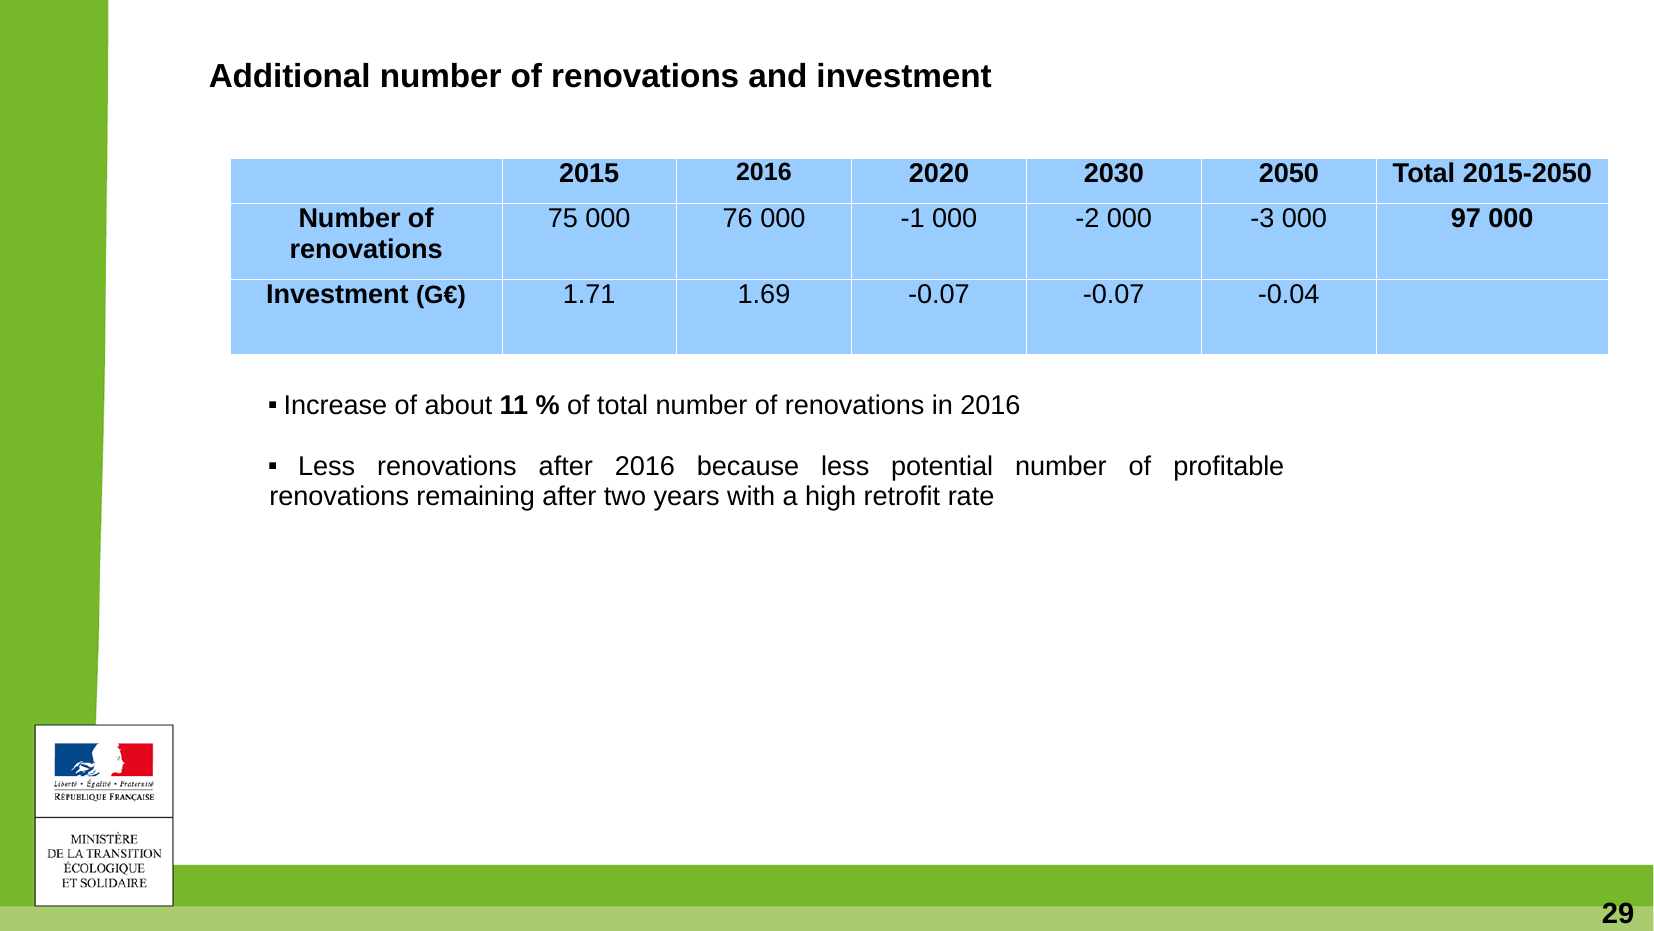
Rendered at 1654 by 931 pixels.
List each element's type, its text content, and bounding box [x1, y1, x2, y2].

table_cell [1377, 280, 1608, 354]
table_header 2016 [677, 159, 851, 203]
table_header Total 2015-2050 [1377, 159, 1608, 203]
table_cell -0.04 [1202, 280, 1376, 354]
table_cell 75 000 [503, 204, 676, 279]
table_cell -1 000 [852, 204, 1026, 279]
table_header 2020 [852, 159, 1026, 203]
table_header 2050 [1202, 159, 1376, 203]
table_cell -3 000 [1202, 204, 1376, 279]
table_cell -0.07 [1027, 280, 1201, 354]
table_cell 76 000 [677, 204, 851, 279]
picture [0, 0, 1654, 931]
table_header [231, 159, 502, 203]
table_cell Investment (G€) [231, 280, 502, 354]
table_cell Number of renovations [231, 204, 502, 279]
table_header 2030 [1027, 159, 1201, 203]
table_cell -2 000 [1027, 204, 1201, 279]
table_cell 1.71 [503, 280, 676, 354]
text_box Increase of about 11 % of total number of renovations in 2016 Less renovations after 2016 because less potential number of profitable renovations remaining after two years with a high retrofit rate [254, 383, 1299, 671]
table_cell -0.07 [852, 280, 1026, 354]
table_cell 97 000 [1377, 204, 1608, 279]
table_cell 1.69 [677, 280, 851, 354]
title Additional number of renovations and investment [134, 47, 1570, 106]
table_header 2015 [503, 159, 676, 203]
